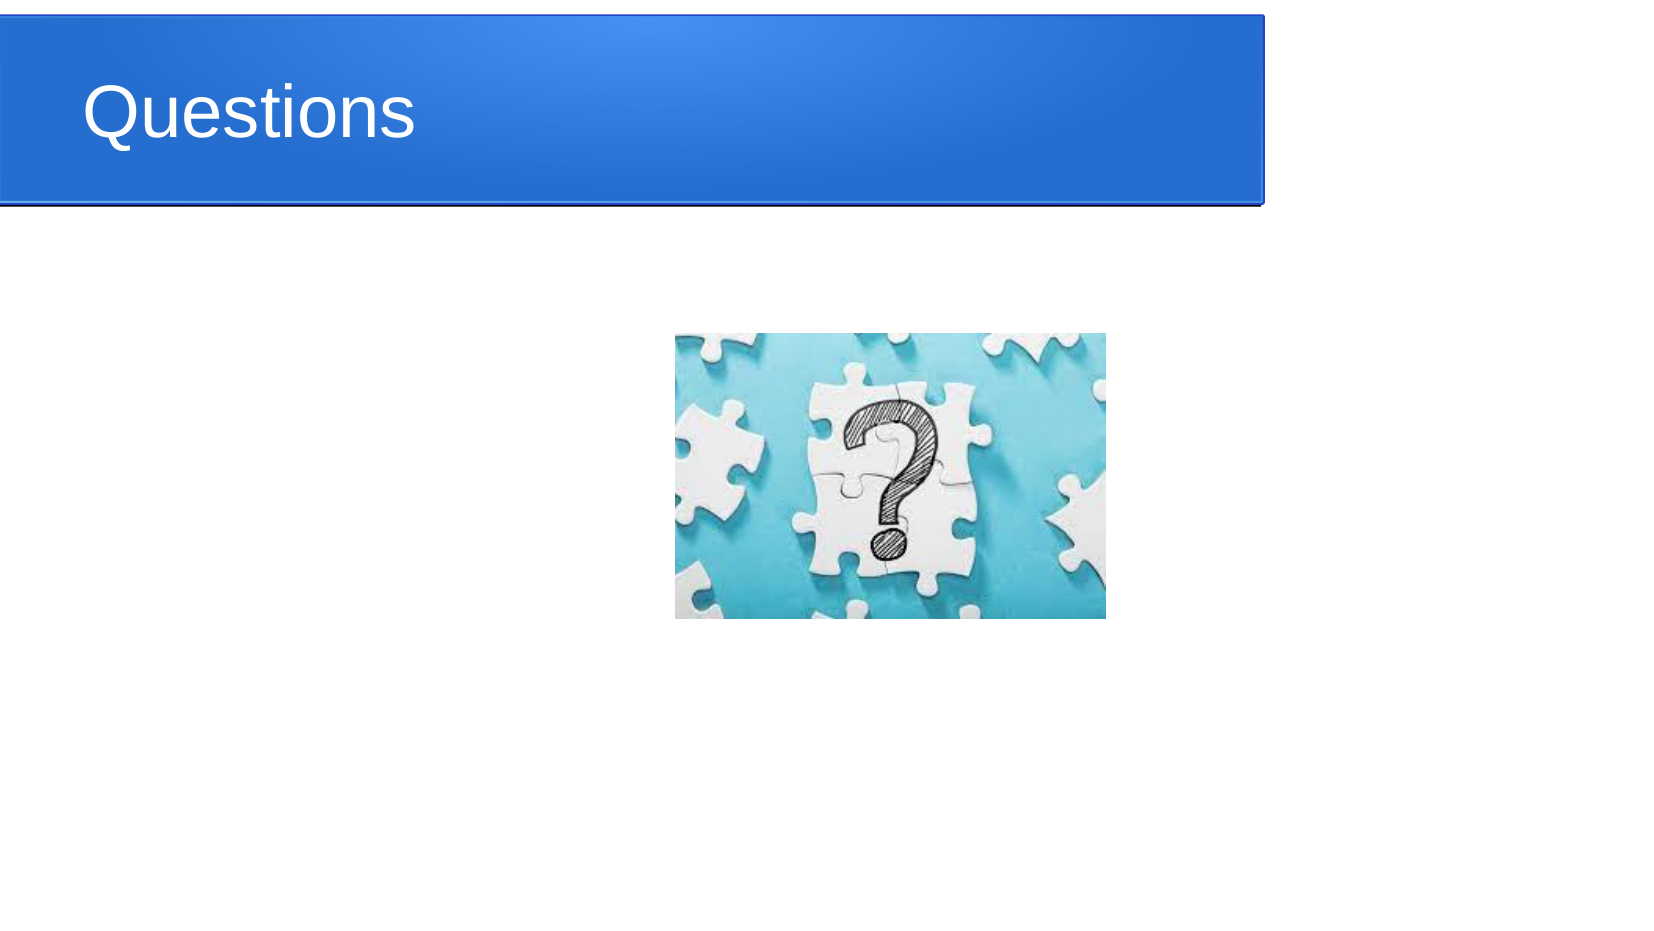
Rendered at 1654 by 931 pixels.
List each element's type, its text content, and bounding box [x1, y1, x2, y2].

picture [675, 333, 1106, 619]
title Questions [82, 35, 1235, 189]
